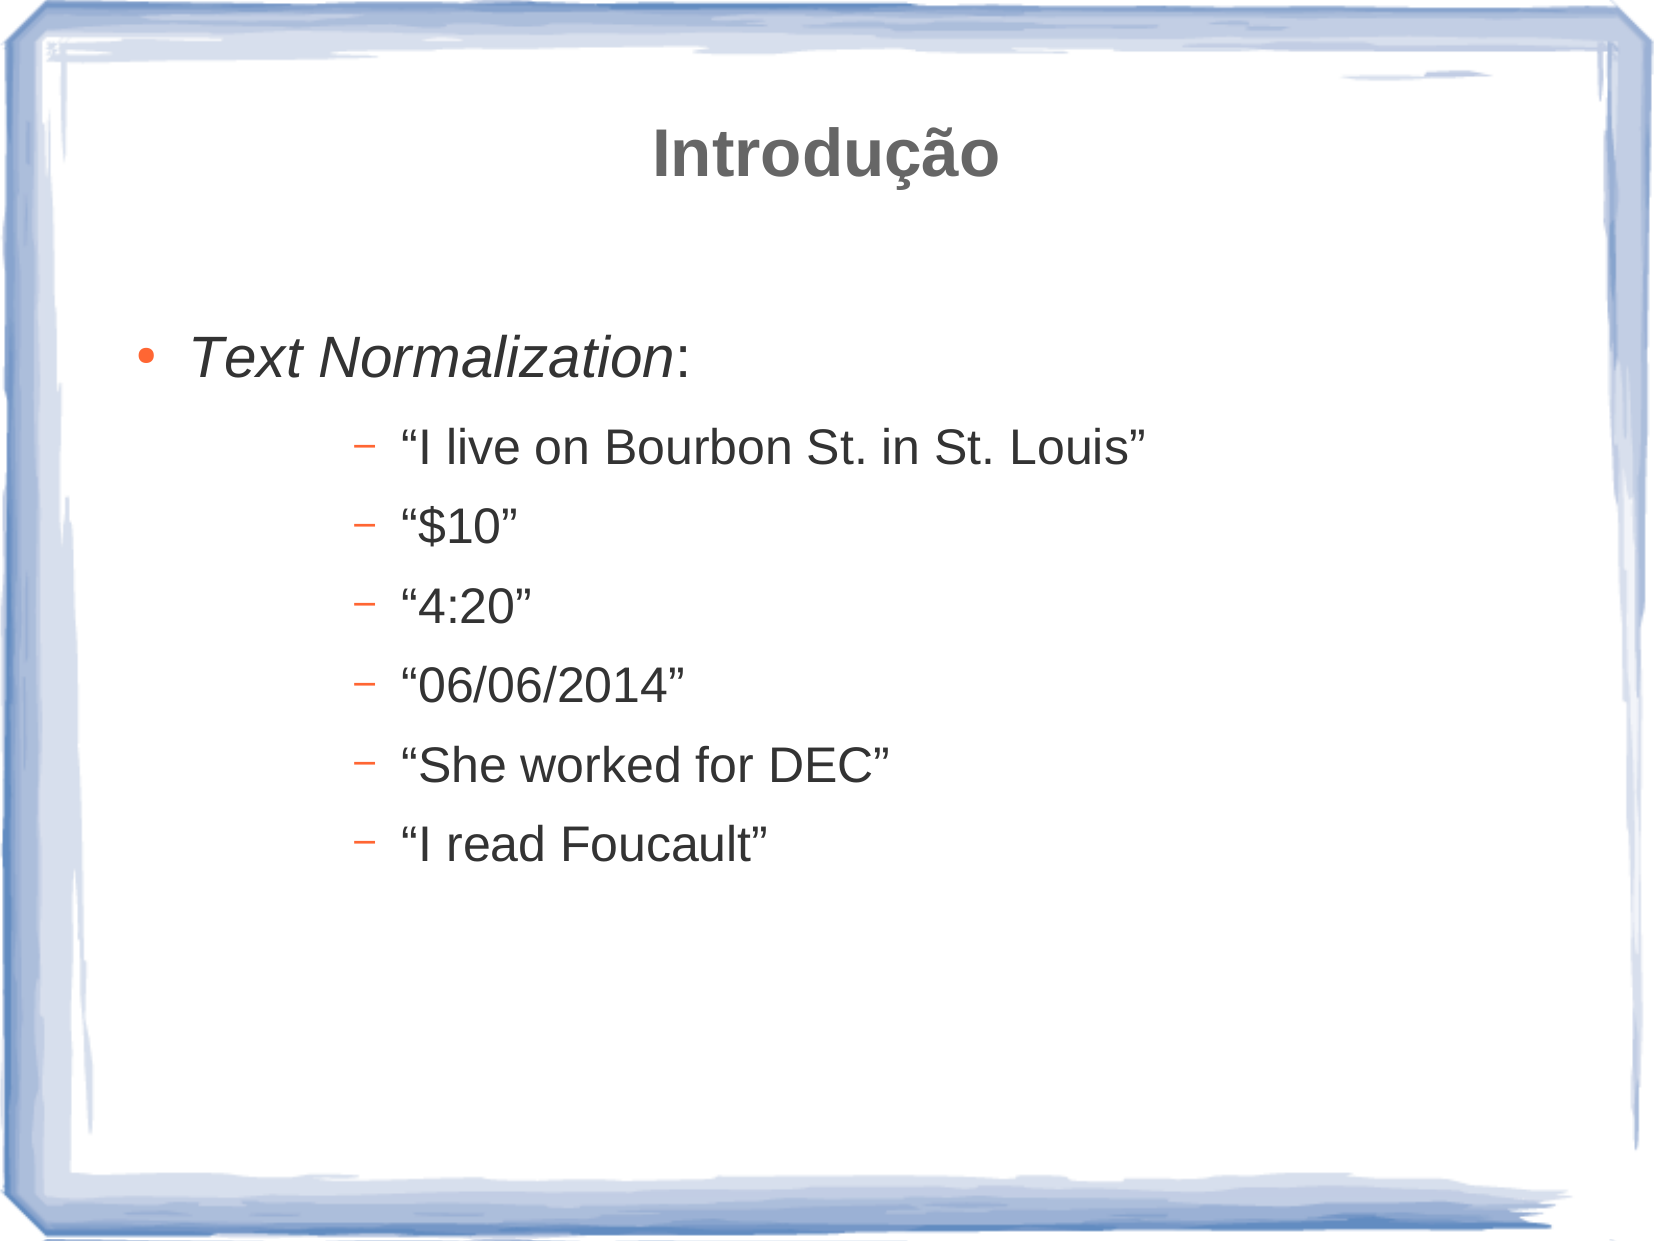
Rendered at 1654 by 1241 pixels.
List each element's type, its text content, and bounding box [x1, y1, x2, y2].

list Text Normalization: “I live on Bourbon St. in St. Louis” “$10” “4:20” “06/06/2014” “She worked for DEC” “I read Foucault” [118, 324, 1571, 1045]
picture [0, 0, 1654, 1241]
title Introdução [82, 49, 1571, 257]
